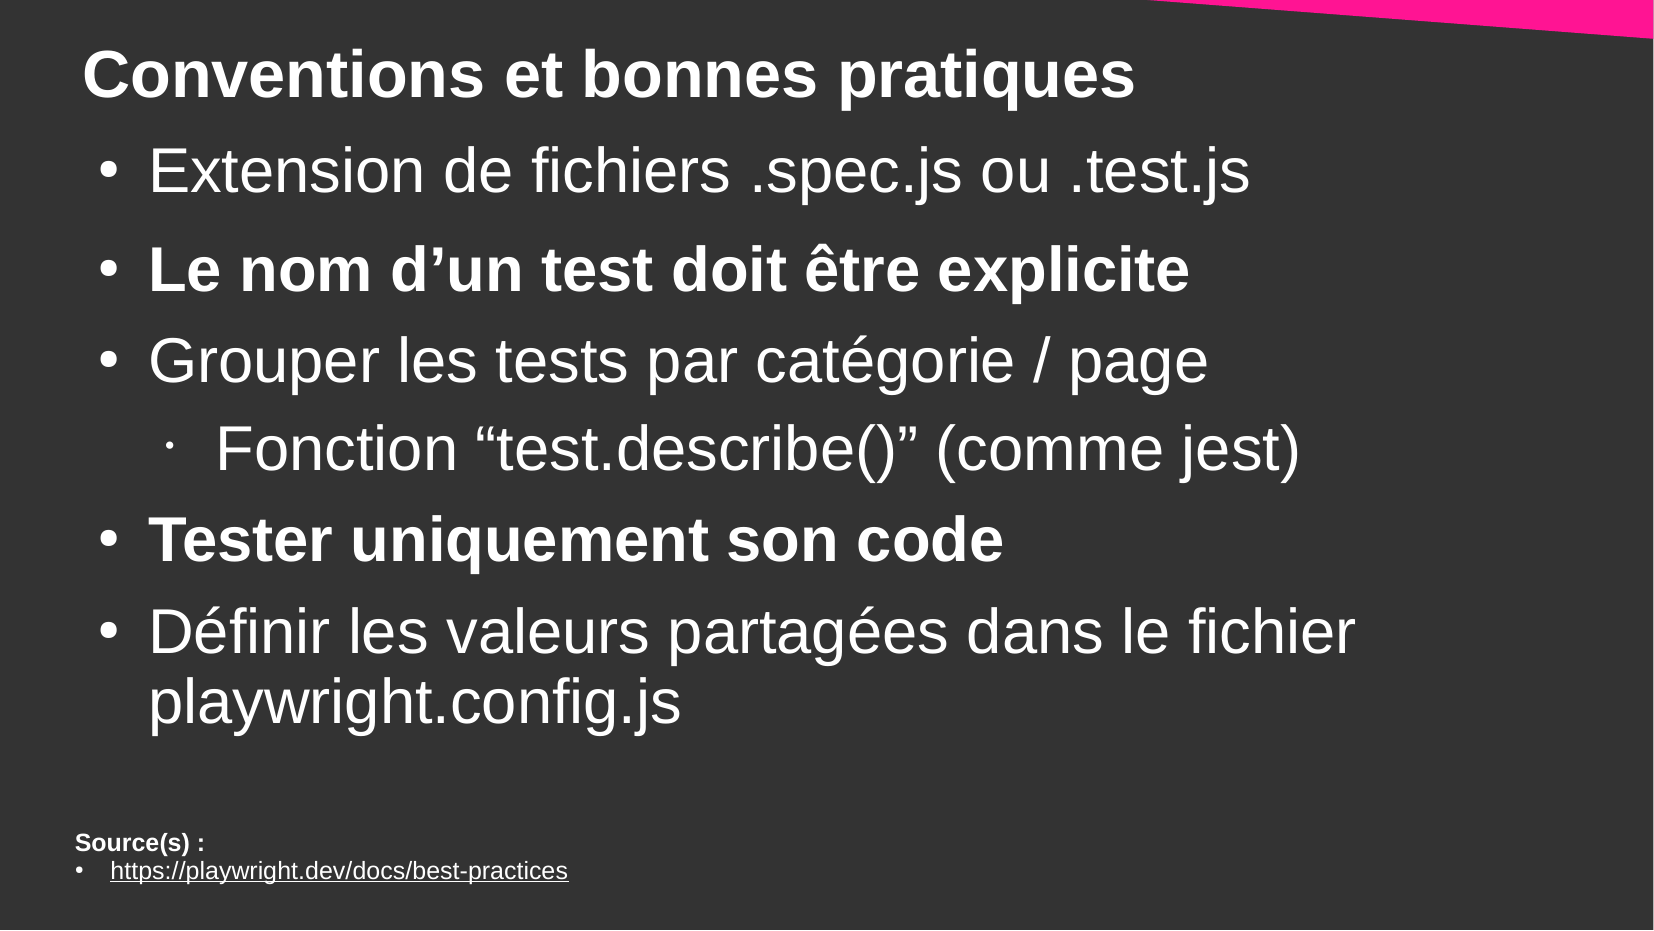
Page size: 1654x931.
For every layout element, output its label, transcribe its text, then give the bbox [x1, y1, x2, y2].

list Extension de fichiers .spec.js ou .test.js Le nom d’un test doit être explicite Grouper les tests par catégorie / page Fonction “test.describe()” (comme jest) Tester uniquement son code Définir les valeurs partagées dans le fichier playwright.config.js [80, 135, 1620, 739]
text_box [1147, 0, 1654, 39]
title Conventions et bonnes pratiques [82, 37, 1571, 112]
text_box Source(s) : https://playwright.dev/docs/best-practices [60, 821, 1546, 906]
